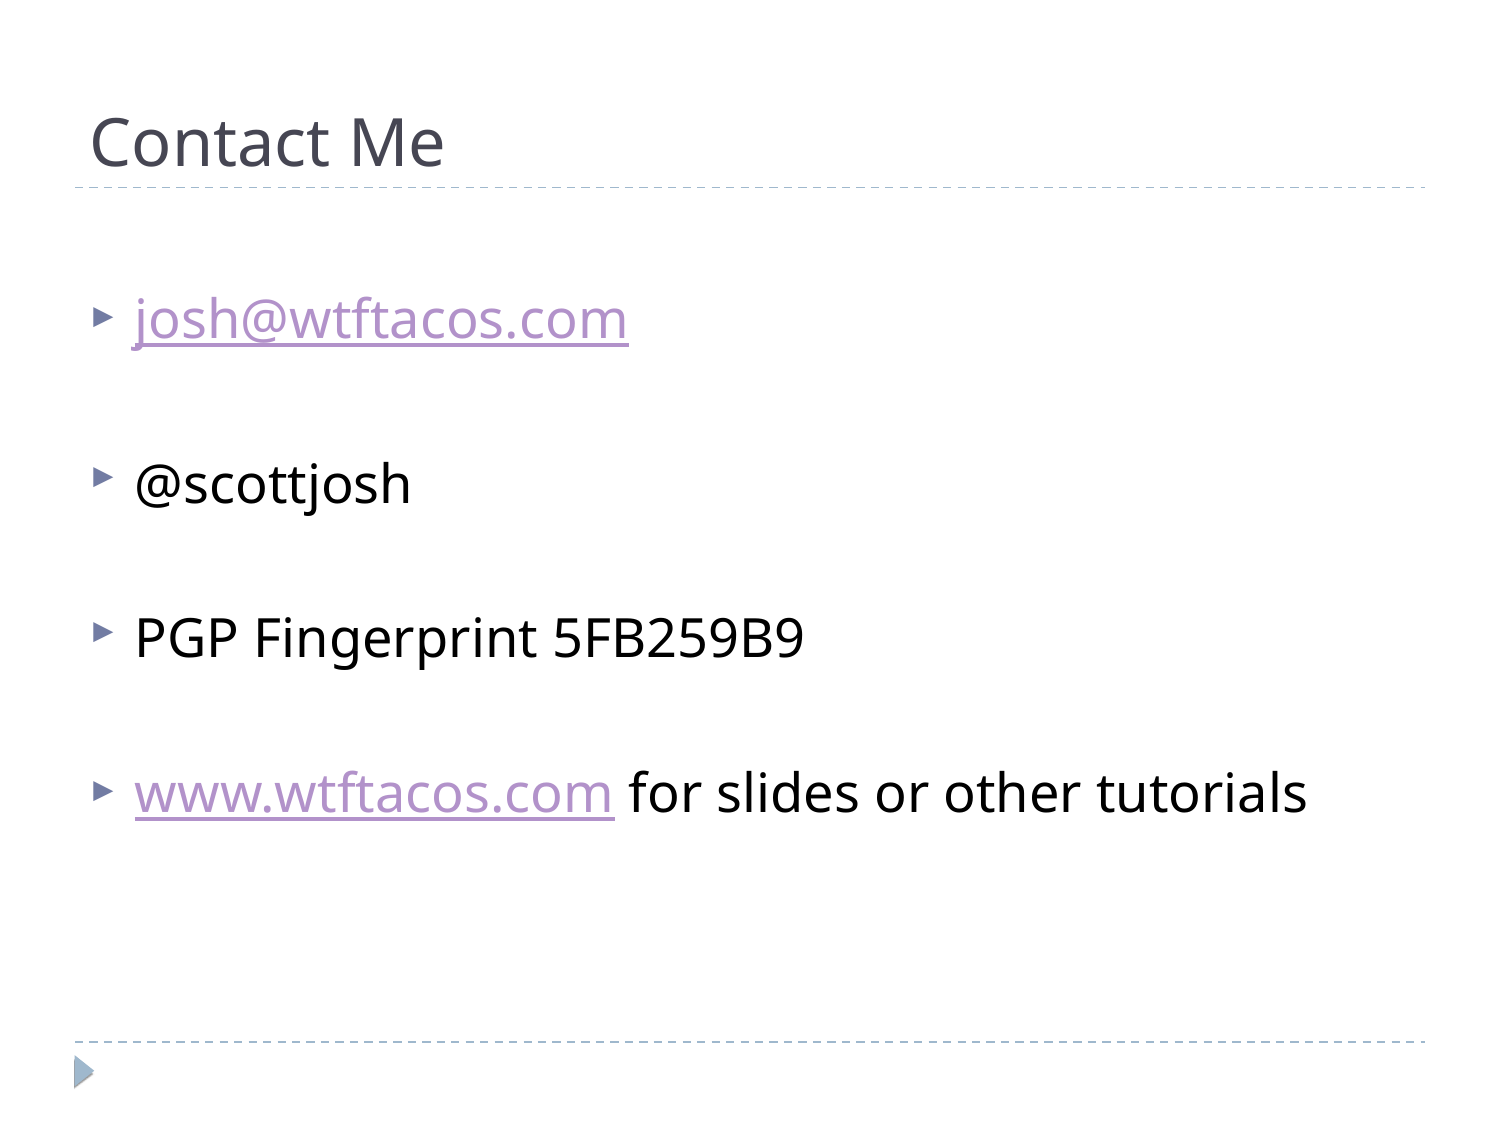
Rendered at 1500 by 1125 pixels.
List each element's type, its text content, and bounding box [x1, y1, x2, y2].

list josh@wtftacos.com @scottjosh PGP Fingerprint 5FB259B9 www.wtftacos.com for slides or other tutorials [75, 200, 1425, 1010]
title Contact Me [75, 24, 1425, 188]
